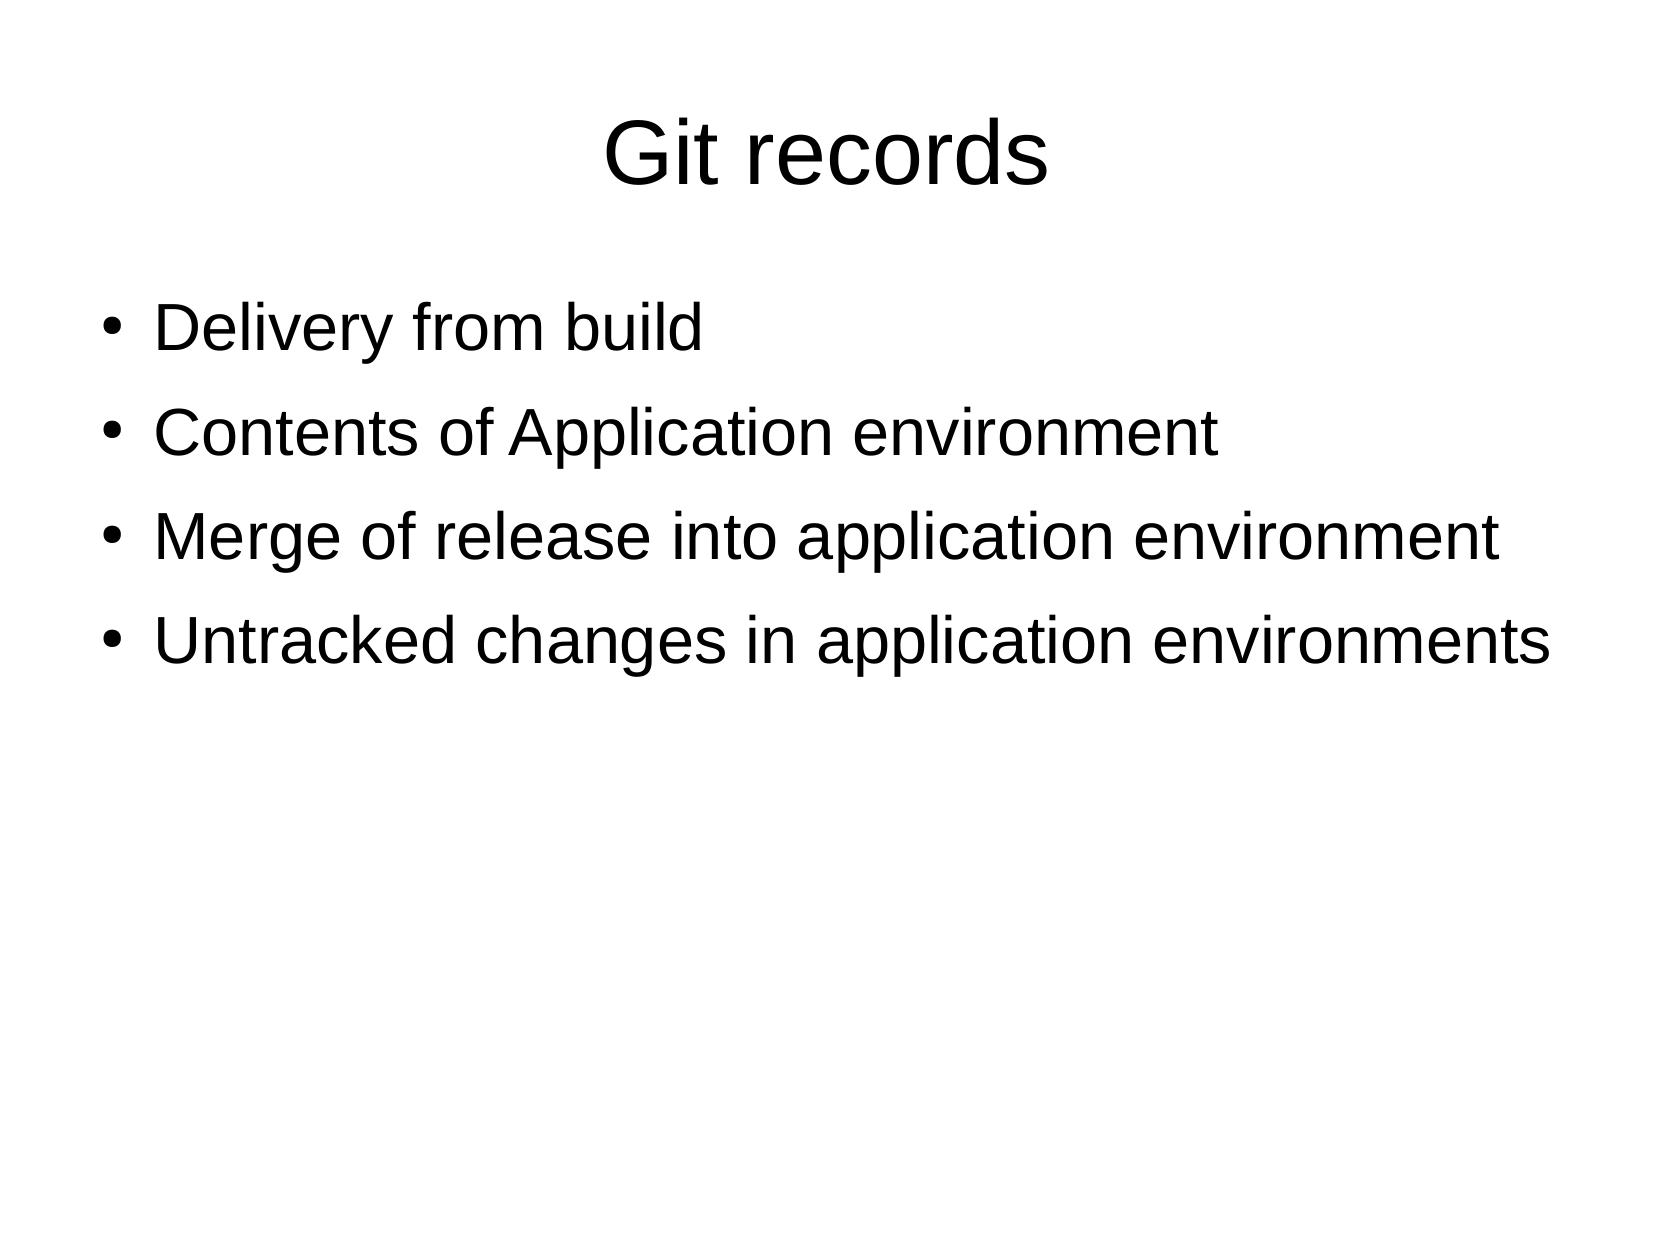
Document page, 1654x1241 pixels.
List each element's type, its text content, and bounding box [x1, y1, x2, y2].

list Delivery from build Contents of Application environment Merge of release into application environment Untracked changes in application environments [82, 290, 1571, 1109]
title Git records [82, 56, 1571, 250]
